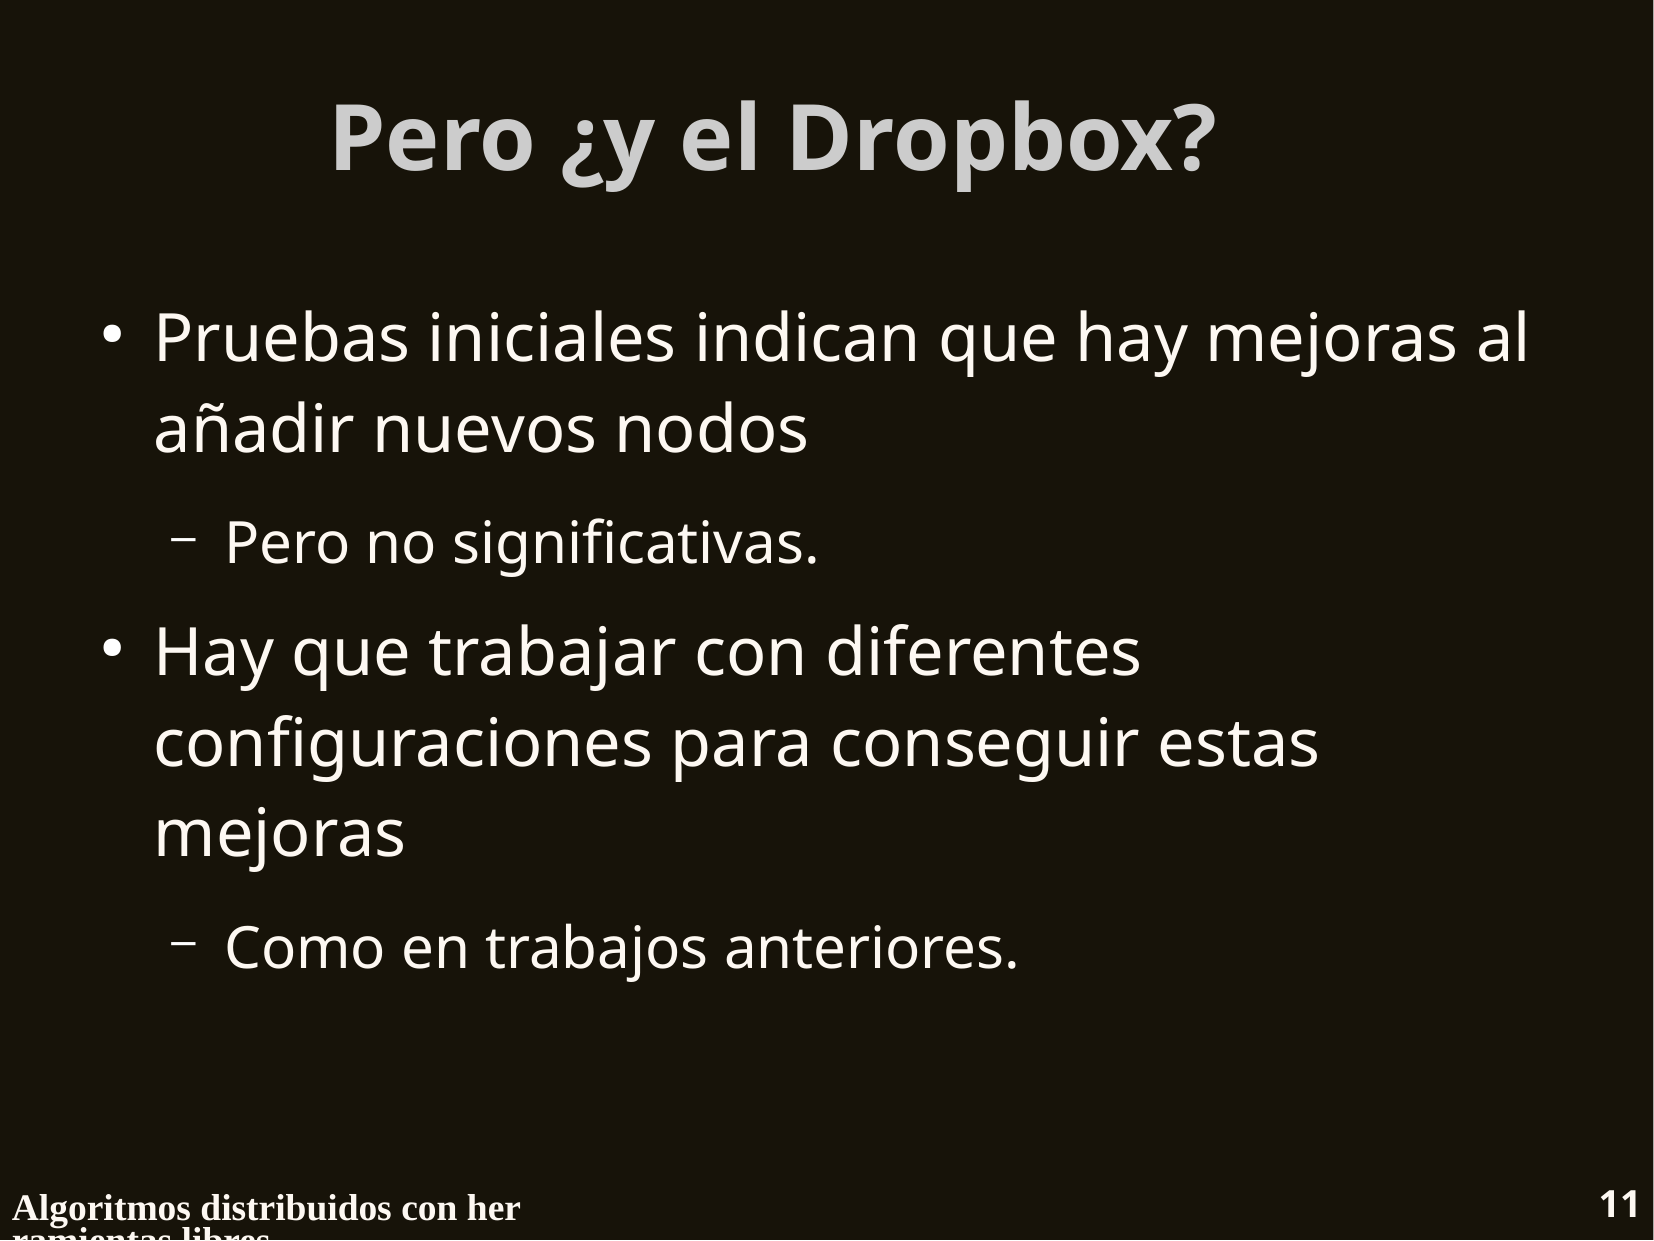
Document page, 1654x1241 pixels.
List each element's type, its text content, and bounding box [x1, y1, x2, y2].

list Pruebas iniciales indican que hay mejoras al añadir nuevos nodos Pero no significativas. Hay que trabajar con diferentes configuraciones para conseguir estas mejoras Como en trabajos anteriores. [82, 290, 1538, 1010]
title Pero ¿y el Dropbox? [29, 31, 1518, 239]
